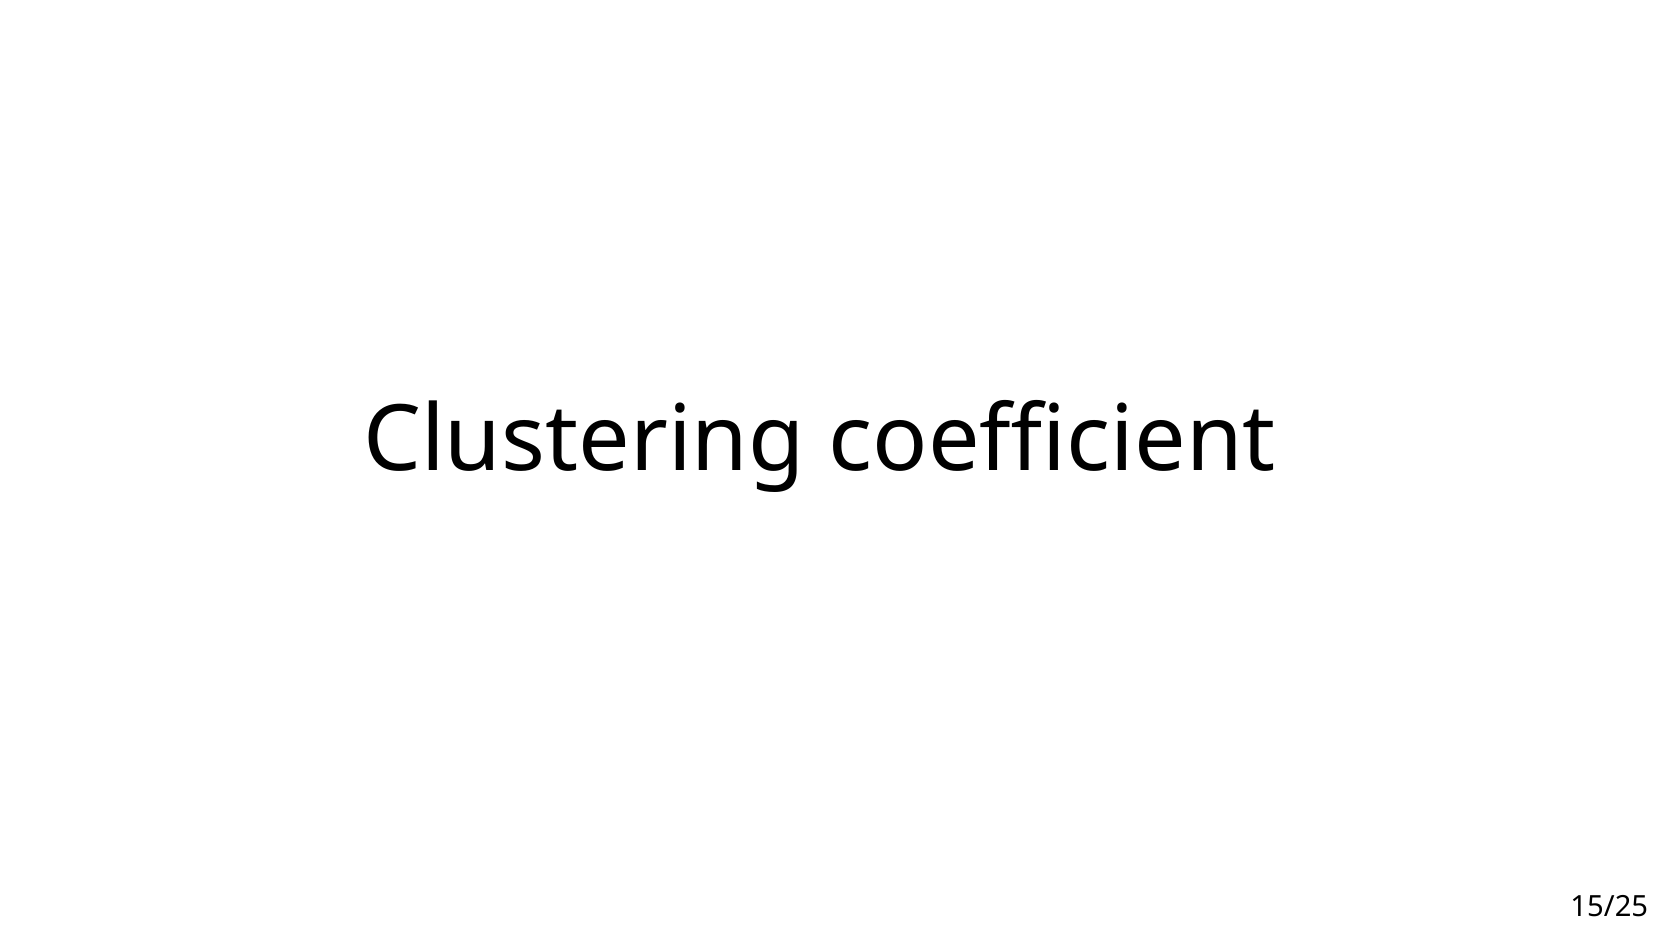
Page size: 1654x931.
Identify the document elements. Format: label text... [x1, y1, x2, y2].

title Clustering coefficient [75, 356, 1565, 513]
